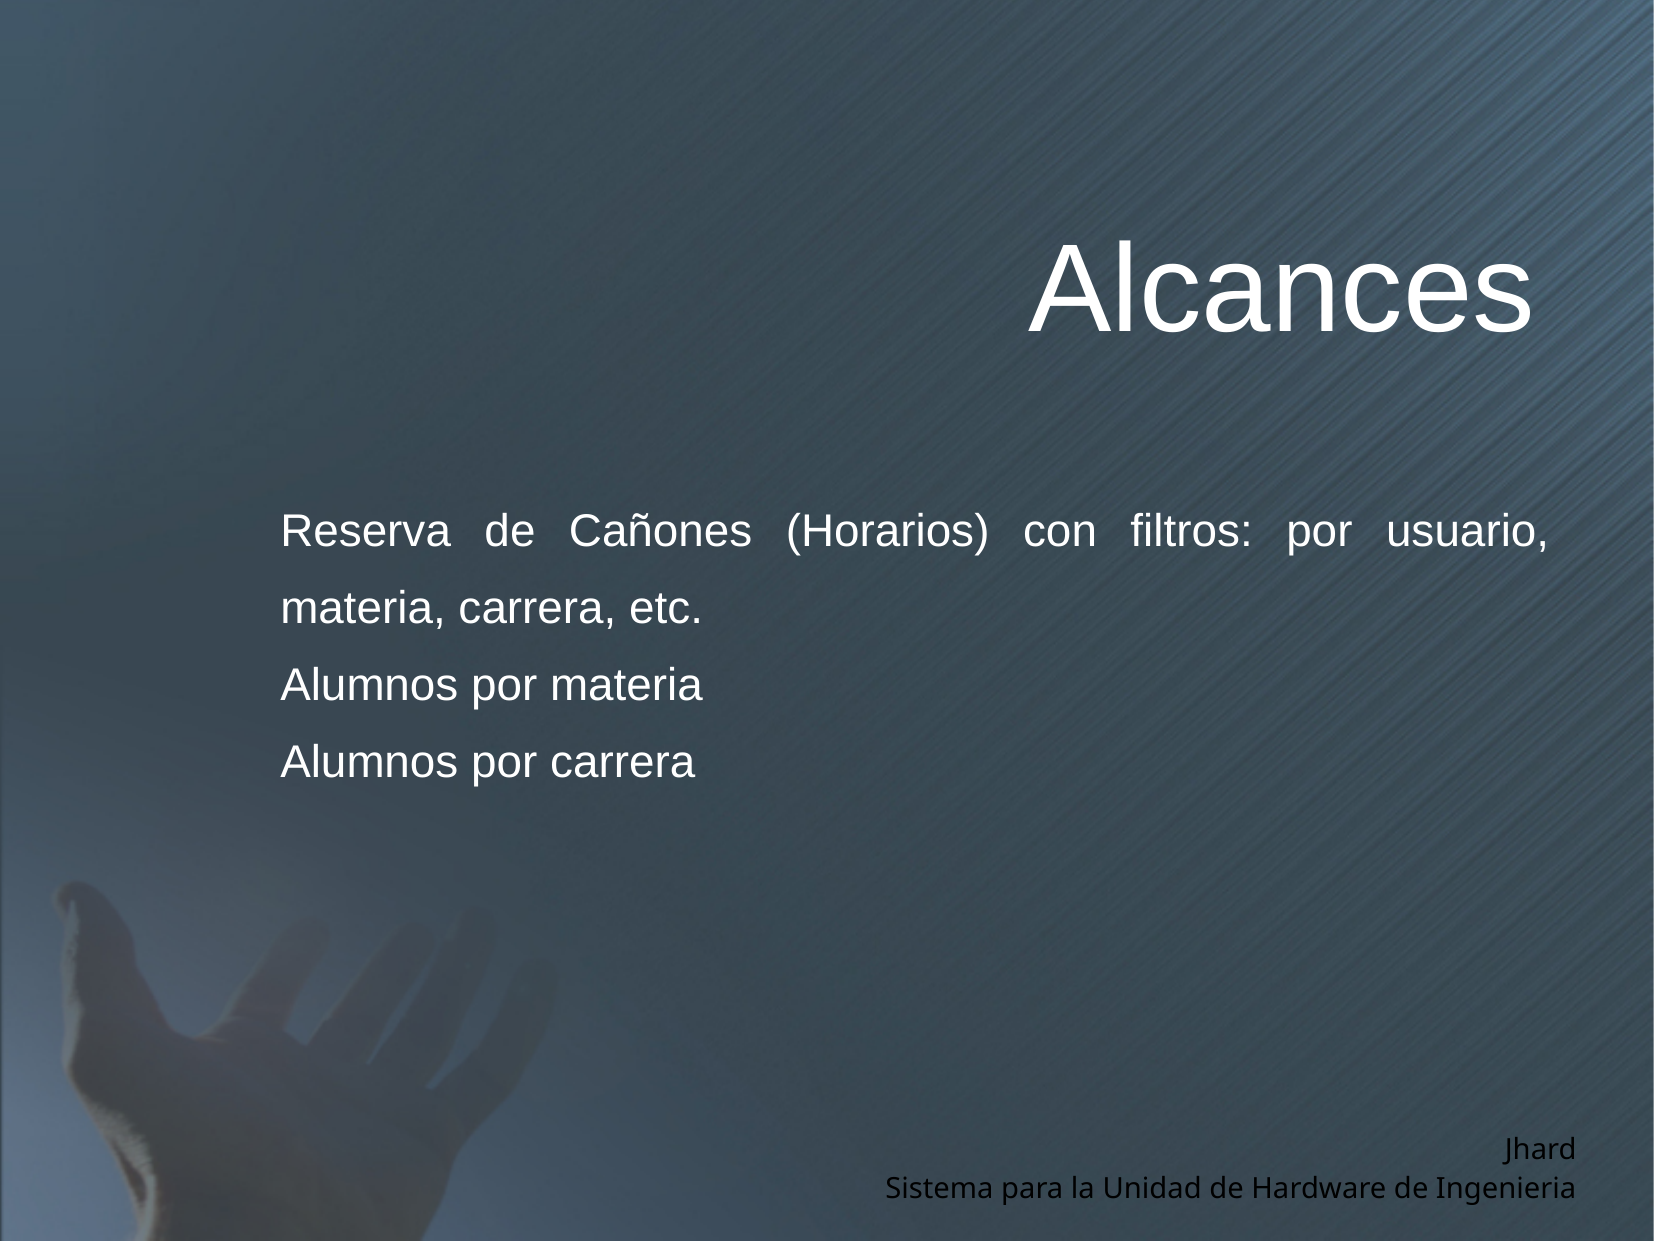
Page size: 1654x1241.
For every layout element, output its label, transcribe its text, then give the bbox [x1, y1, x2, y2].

text_box Reserva de Cañones (Horarios) con filtros: por usuario, materia, carrera, etc. Alumnos por materia Alumnos por carrera [265, 472, 1565, 1093]
title Alcances [584, 191, 1536, 384]
picture [0, 0, 1654, 1241]
